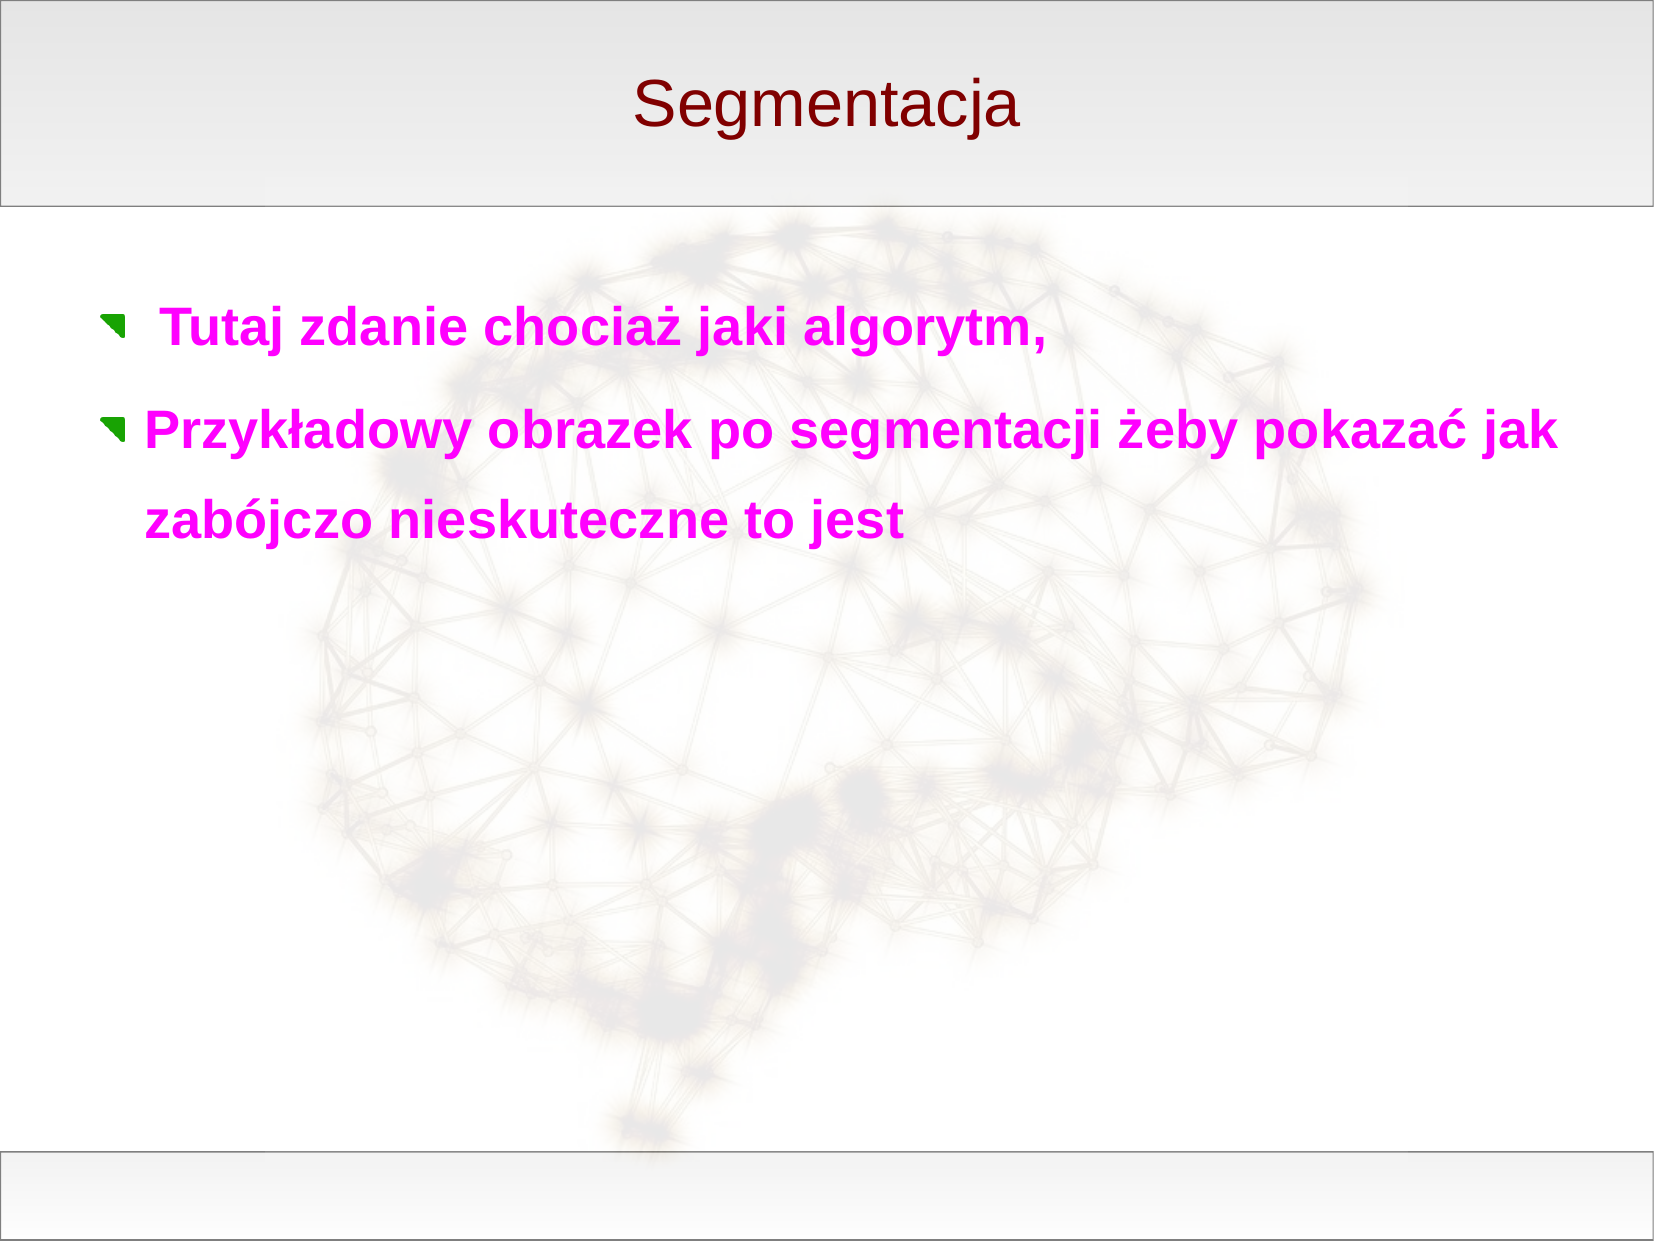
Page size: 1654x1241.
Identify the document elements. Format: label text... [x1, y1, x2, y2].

list Tutaj zdanie chociaż jaki algorytm, Przykładowy obrazek po segmentacji żeby pokazać jak zabójczo nieskuteczne to jest [100, 265, 1636, 986]
title Segmentacja [59, 29, 1595, 178]
picture [265, 178, 1408, 265]
picture [265, 986, 1408, 1181]
